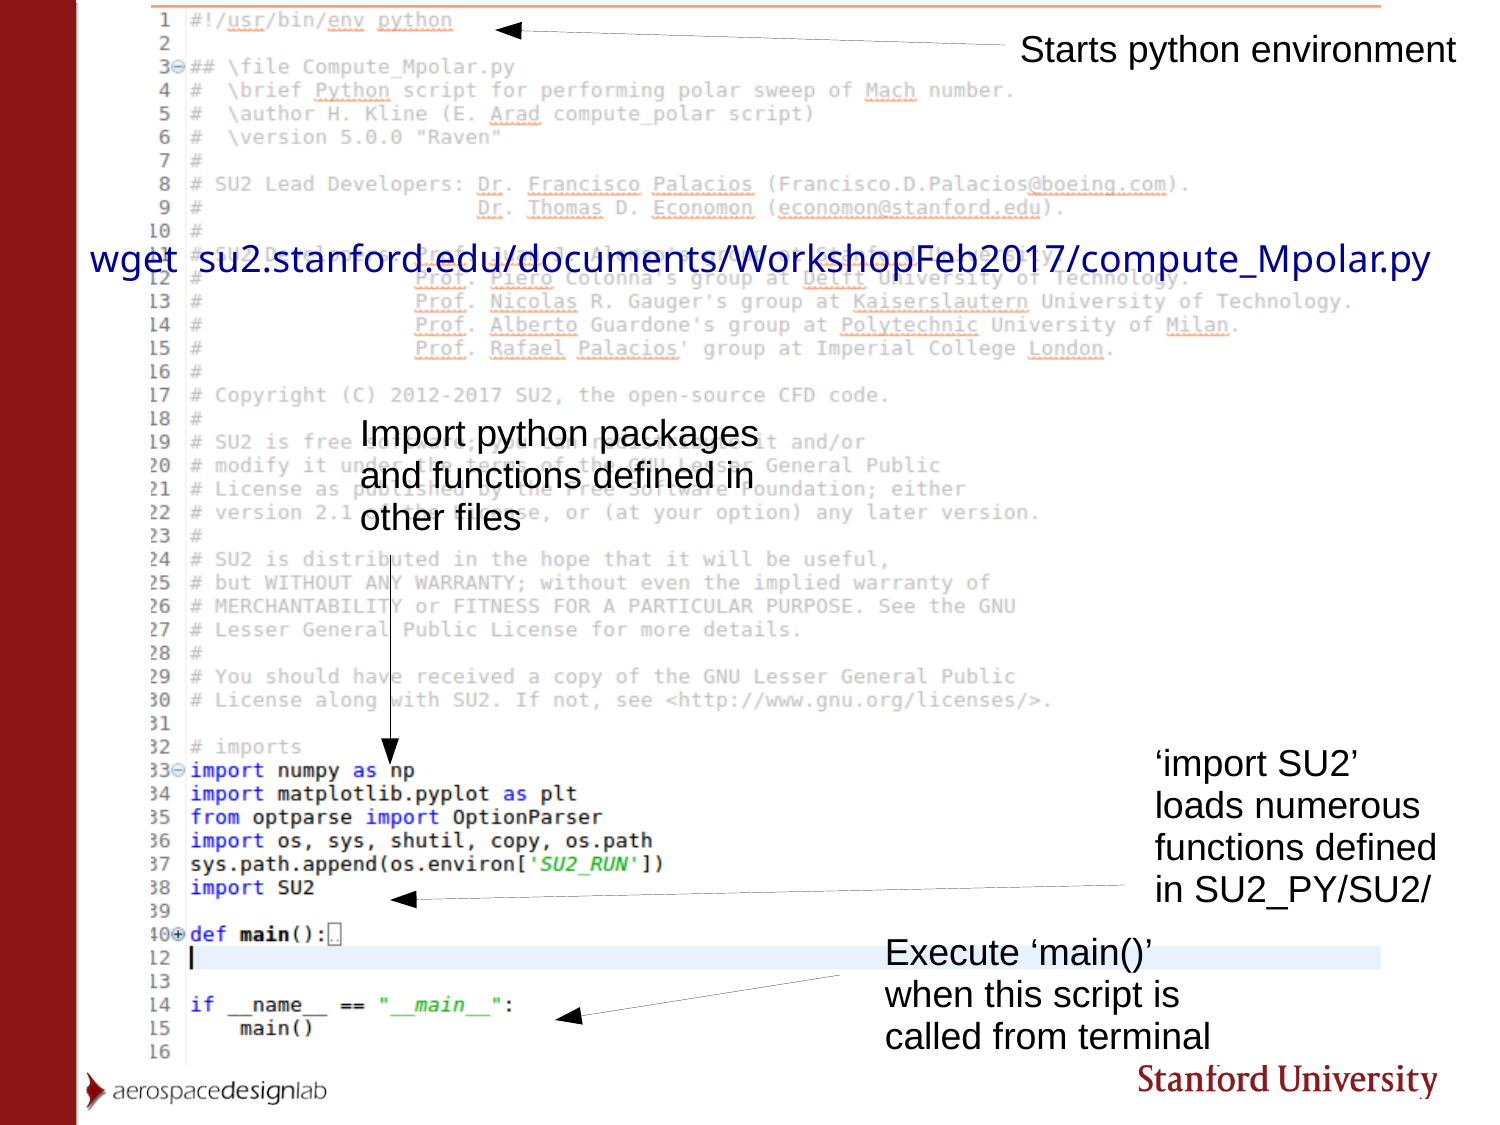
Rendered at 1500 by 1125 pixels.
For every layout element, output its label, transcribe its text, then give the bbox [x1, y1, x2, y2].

picture [82, 1071, 330, 1112]
text_box Import python packages and functions defined in other files [345, 404, 781, 630]
text_box wget su2.stanford.edu/documents/WorkshopFeb2017/compute_Mpolar.py [75, 224, 1500, 371]
picture [151, 371, 1381, 1066]
text_box Execute ‘main()’ when this script is called from terminal [870, 924, 1261, 1066]
picture [151, 5, 1381, 224]
text_box Starts python environment [1005, 21, 1500, 121]
text_box ‘import SU2’ loads numerous functions defined in SU2_PY/SU2/ [1140, 735, 1471, 918]
